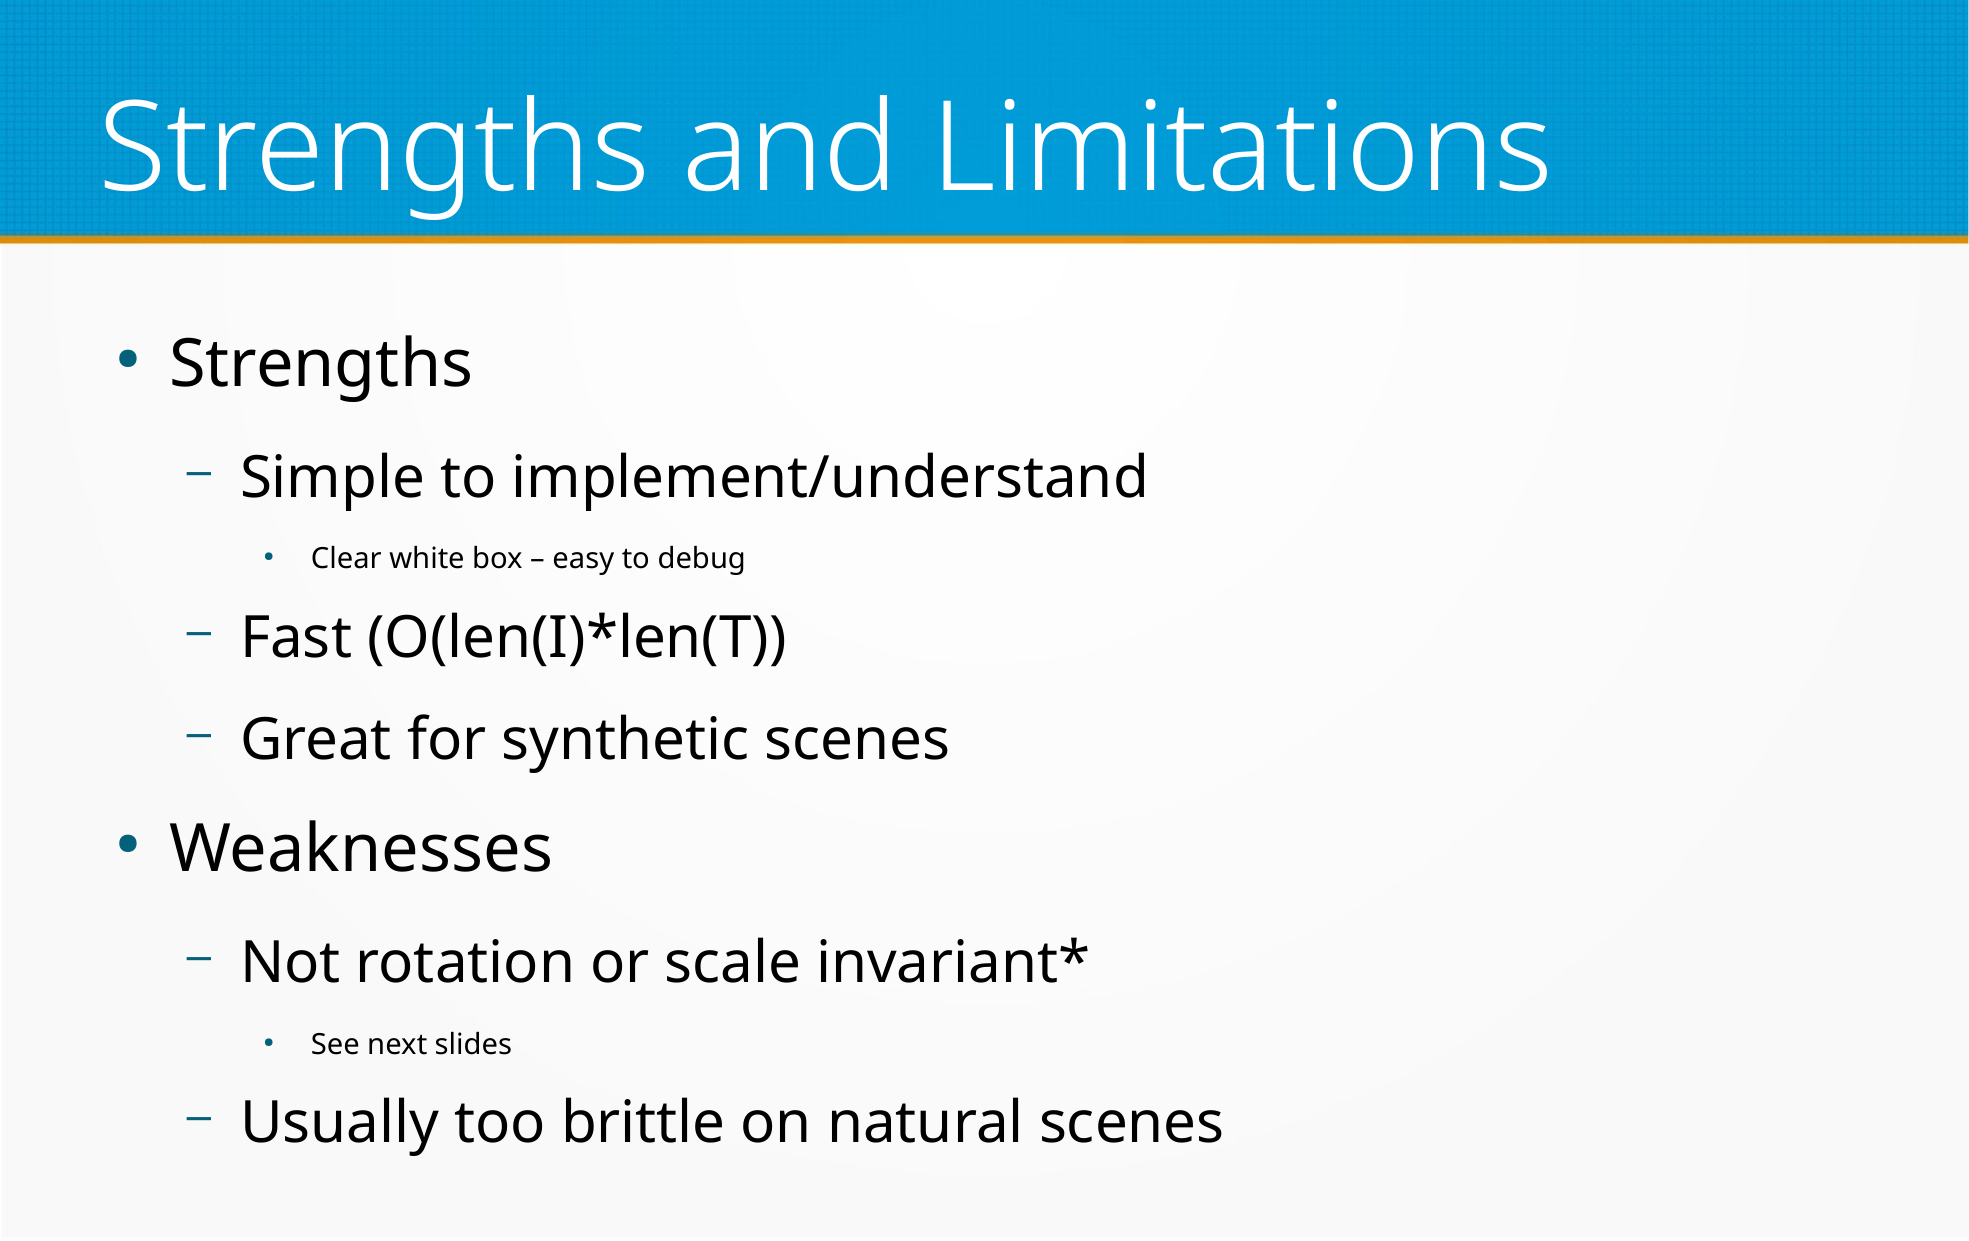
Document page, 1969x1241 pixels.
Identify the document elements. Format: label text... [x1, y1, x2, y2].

list Strengths Simple to implement/understand Clear white box – easy to debug Fast (O(len(I)*len(T)) Great for synthetic scenes Weaknesses Not rotation or scale invariant* See next slides Usually too brittle on natural scenes [98, 315, 1861, 1182]
picture [0, 233, 1969, 1241]
title Strengths and Limitations [98, 19, 1870, 227]
